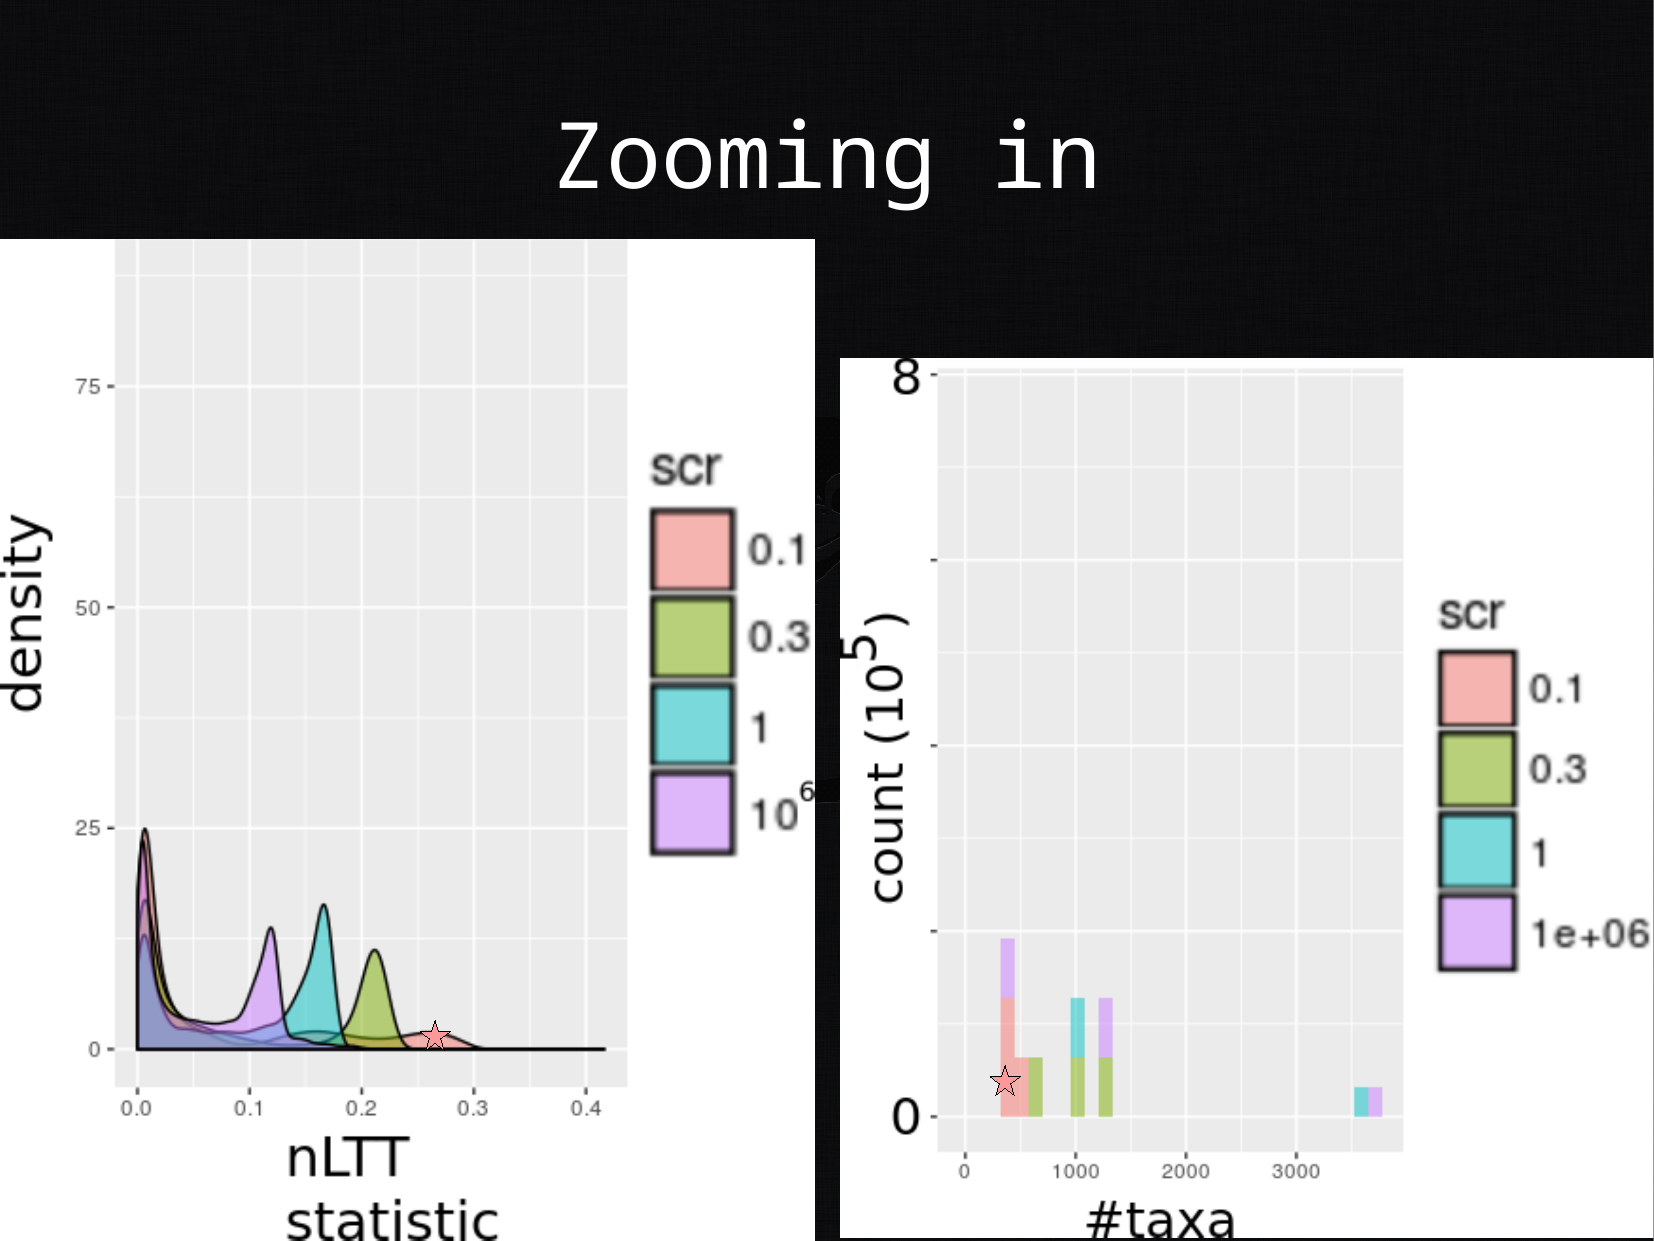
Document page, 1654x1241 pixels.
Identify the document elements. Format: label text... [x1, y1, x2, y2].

text_box [420, 1020, 451, 1051]
title Zooming in [82, 49, 1571, 257]
picture [0, 0, 1654, 1241]
text_box [990, 1065, 1021, 1096]
